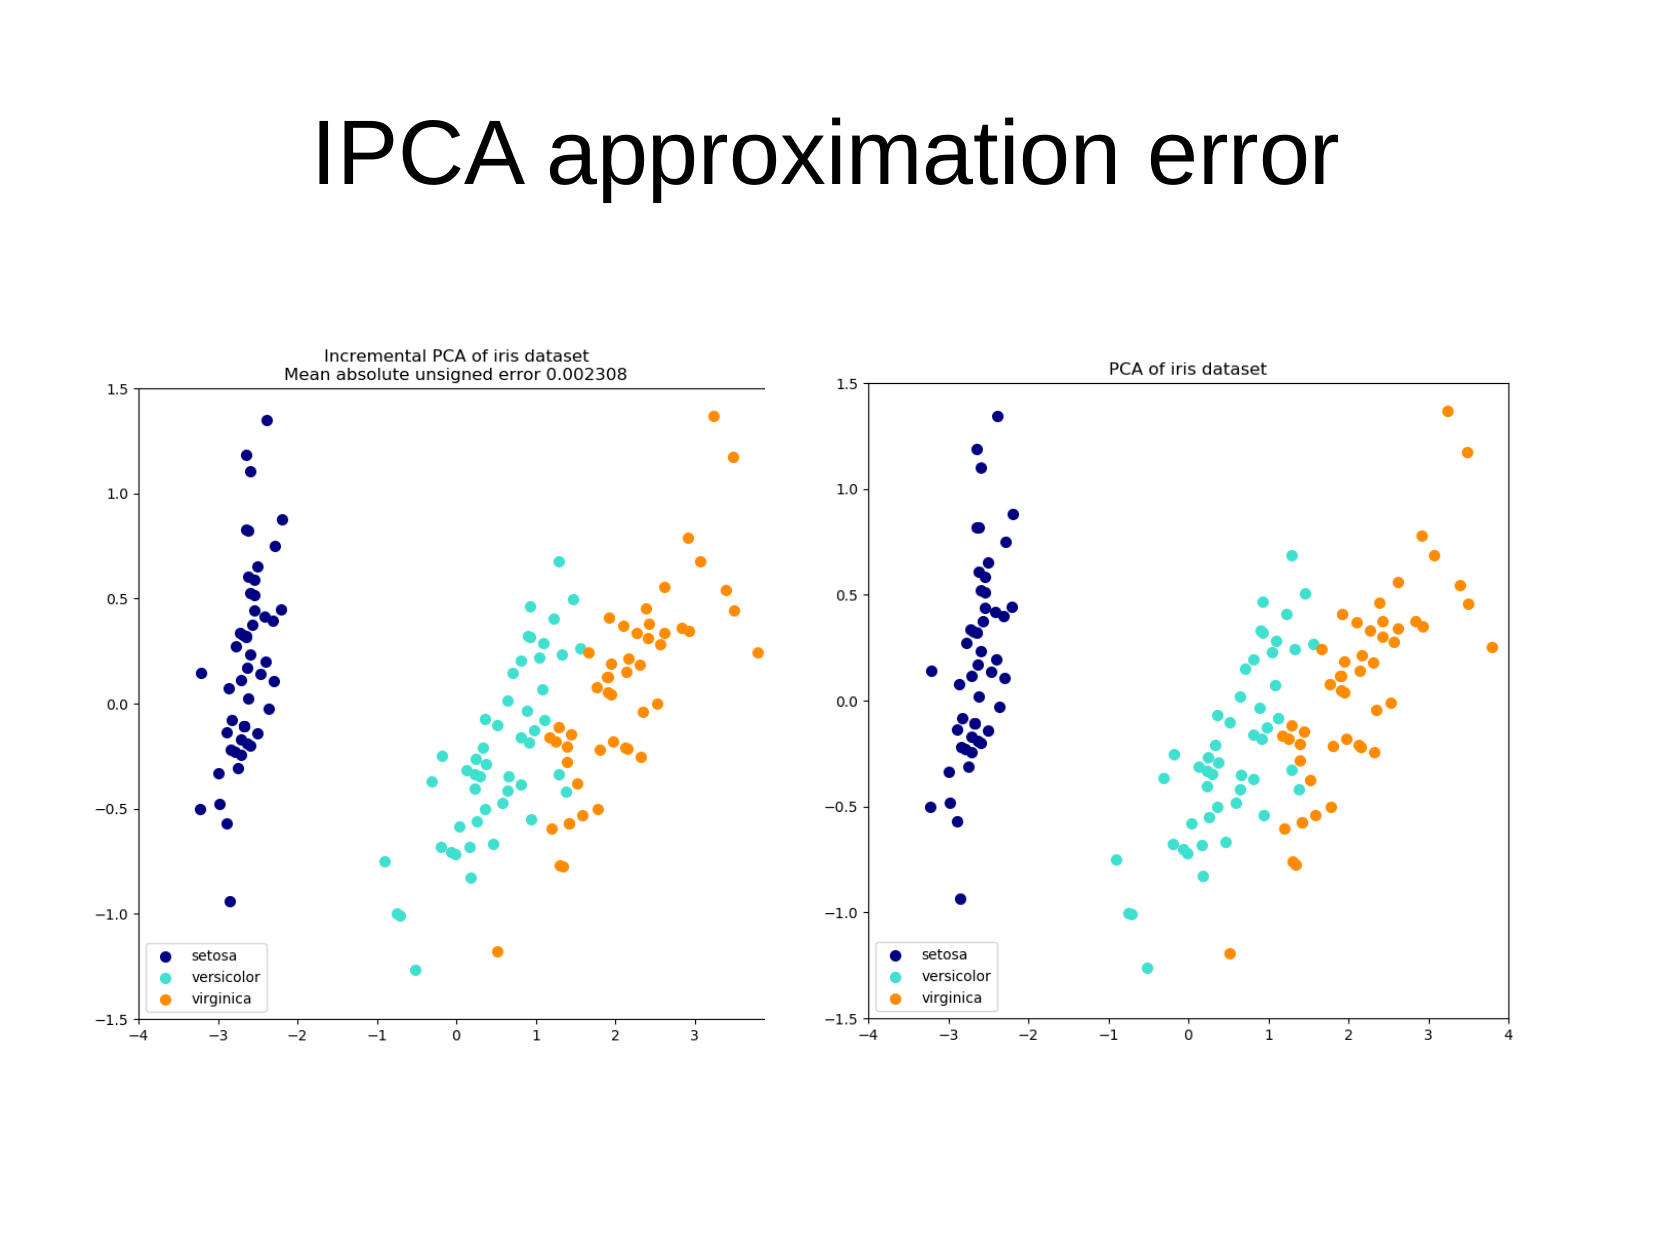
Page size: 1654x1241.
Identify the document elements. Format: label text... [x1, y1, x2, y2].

title IPCA approximation error [82, 49, 1571, 257]
picture [36, 284, 1591, 1109]
